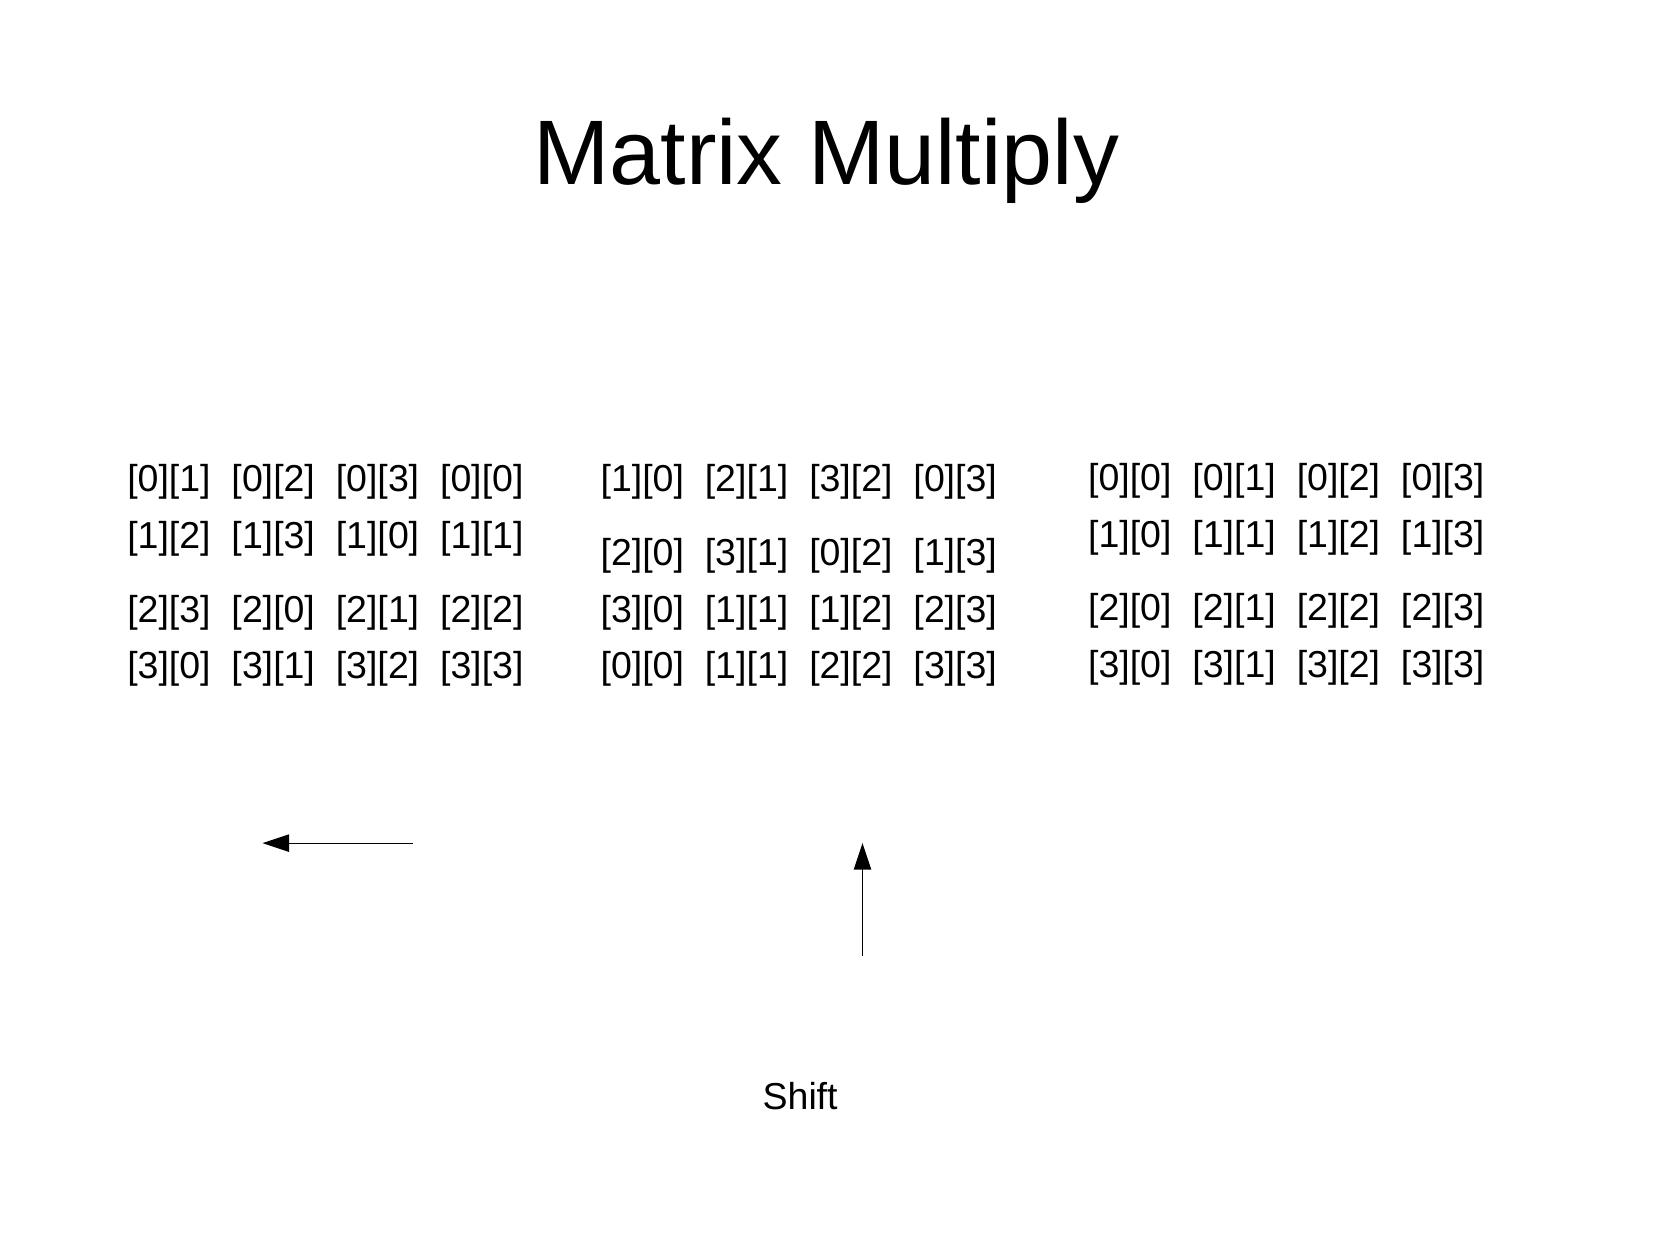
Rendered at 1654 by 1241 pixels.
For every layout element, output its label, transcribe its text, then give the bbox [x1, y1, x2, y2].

text_box [0][1] [0][2] [0][3] [0][0] [112, 450, 540, 506]
text_box [3][0] [3][1] [3][2] [3][3] [112, 637, 540, 695]
text_box Shift [747, 1068, 853, 1126]
text_box [3][0] [1][1] [1][2] [2][3] [585, 580, 1013, 638]
text_box [2][0] [2][1] [2][2] [2][3] [1073, 579, 1501, 636]
title Matrix Multiply [82, 49, 1571, 257]
text_box [2][3] [2][0] [2][1] [2][2] [112, 580, 540, 637]
text_box [1][0] [1][1] [1][2] [1][3] [1073, 505, 1501, 563]
text_box [0][0] [0][1] [0][2] [0][3] [1073, 448, 1501, 505]
text_box [3][0] [3][1] [3][2] [3][3] [1073, 636, 1501, 694]
text_box [1][2] [1][3] [1][0] [1][1] [112, 506, 540, 564]
text_box [0][0] [1][1] [2][2] [3][3] [585, 638, 1013, 695]
text_box [2][0] [3][1] [0][2] [1][3] [585, 523, 1013, 580]
text_box [1][0] [2][1] [3][2] [0][3] [585, 450, 1013, 507]
